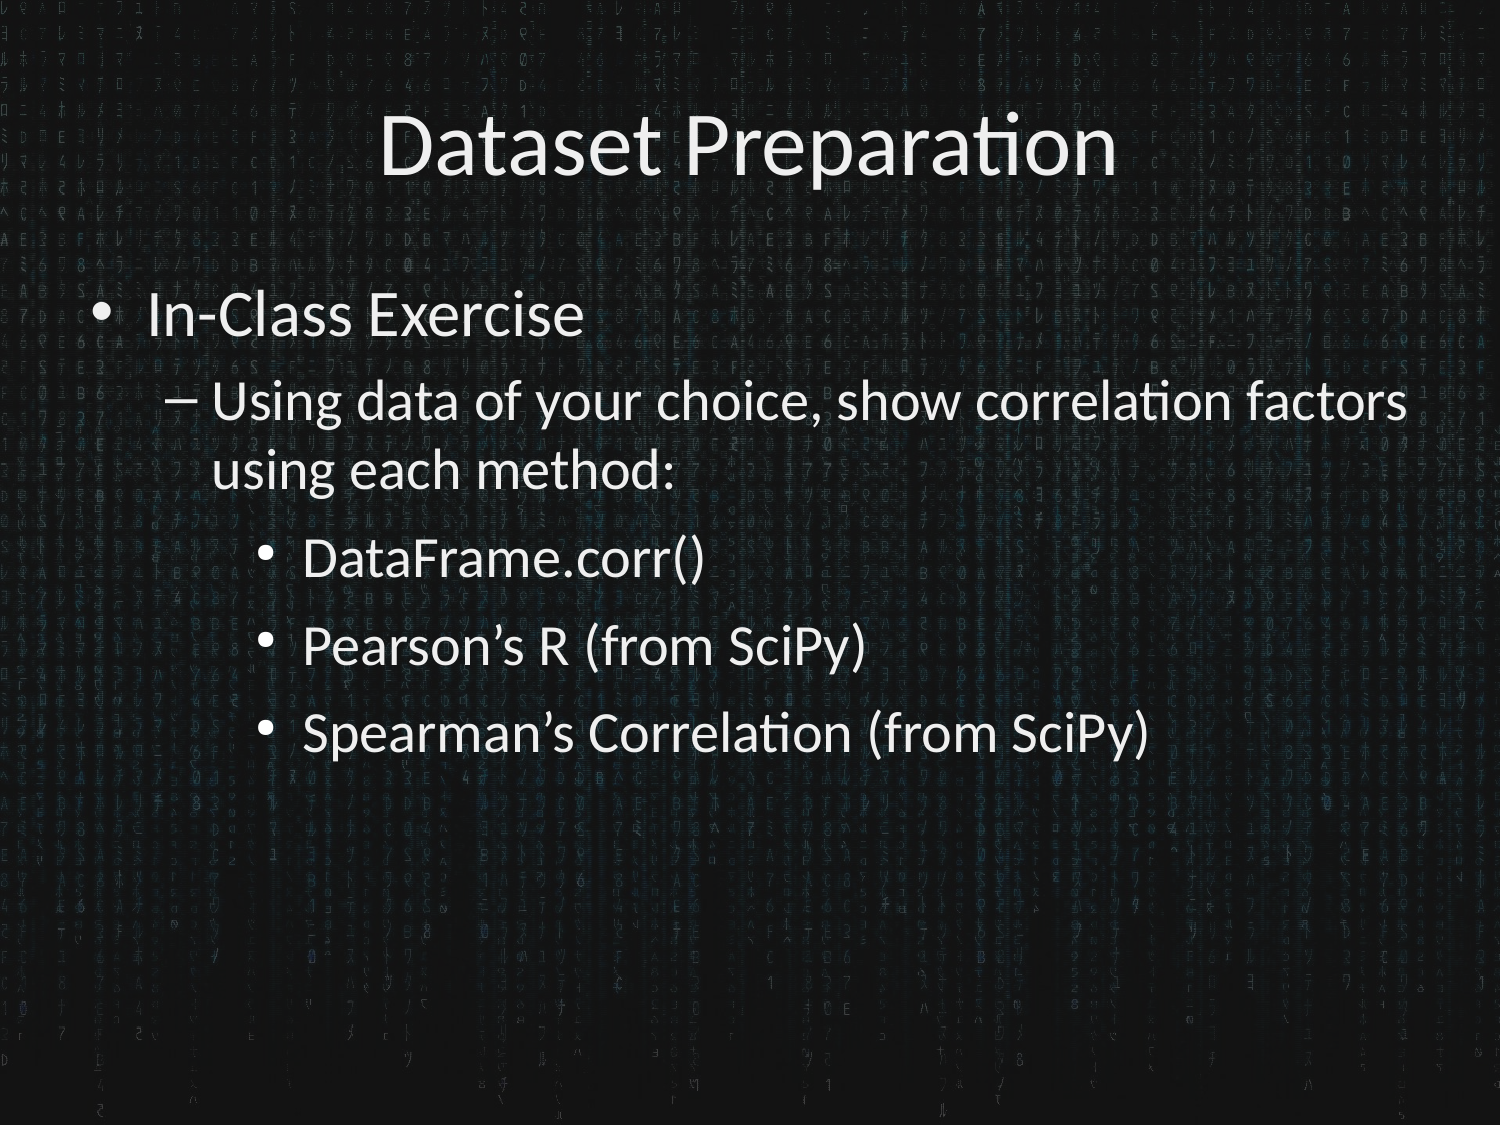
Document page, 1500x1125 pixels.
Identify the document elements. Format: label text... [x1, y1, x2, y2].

text_box [0, 0, 1500, 1125]
list In-Class Exercise Using data of your choice, show correlation factors using each method: DataFrame.corr() Pearson’s R (from SciPy) Spearman’s Correlation (from SciPy) [75, 262, 1425, 1005]
title Dataset Preparation [75, 45, 1425, 233]
